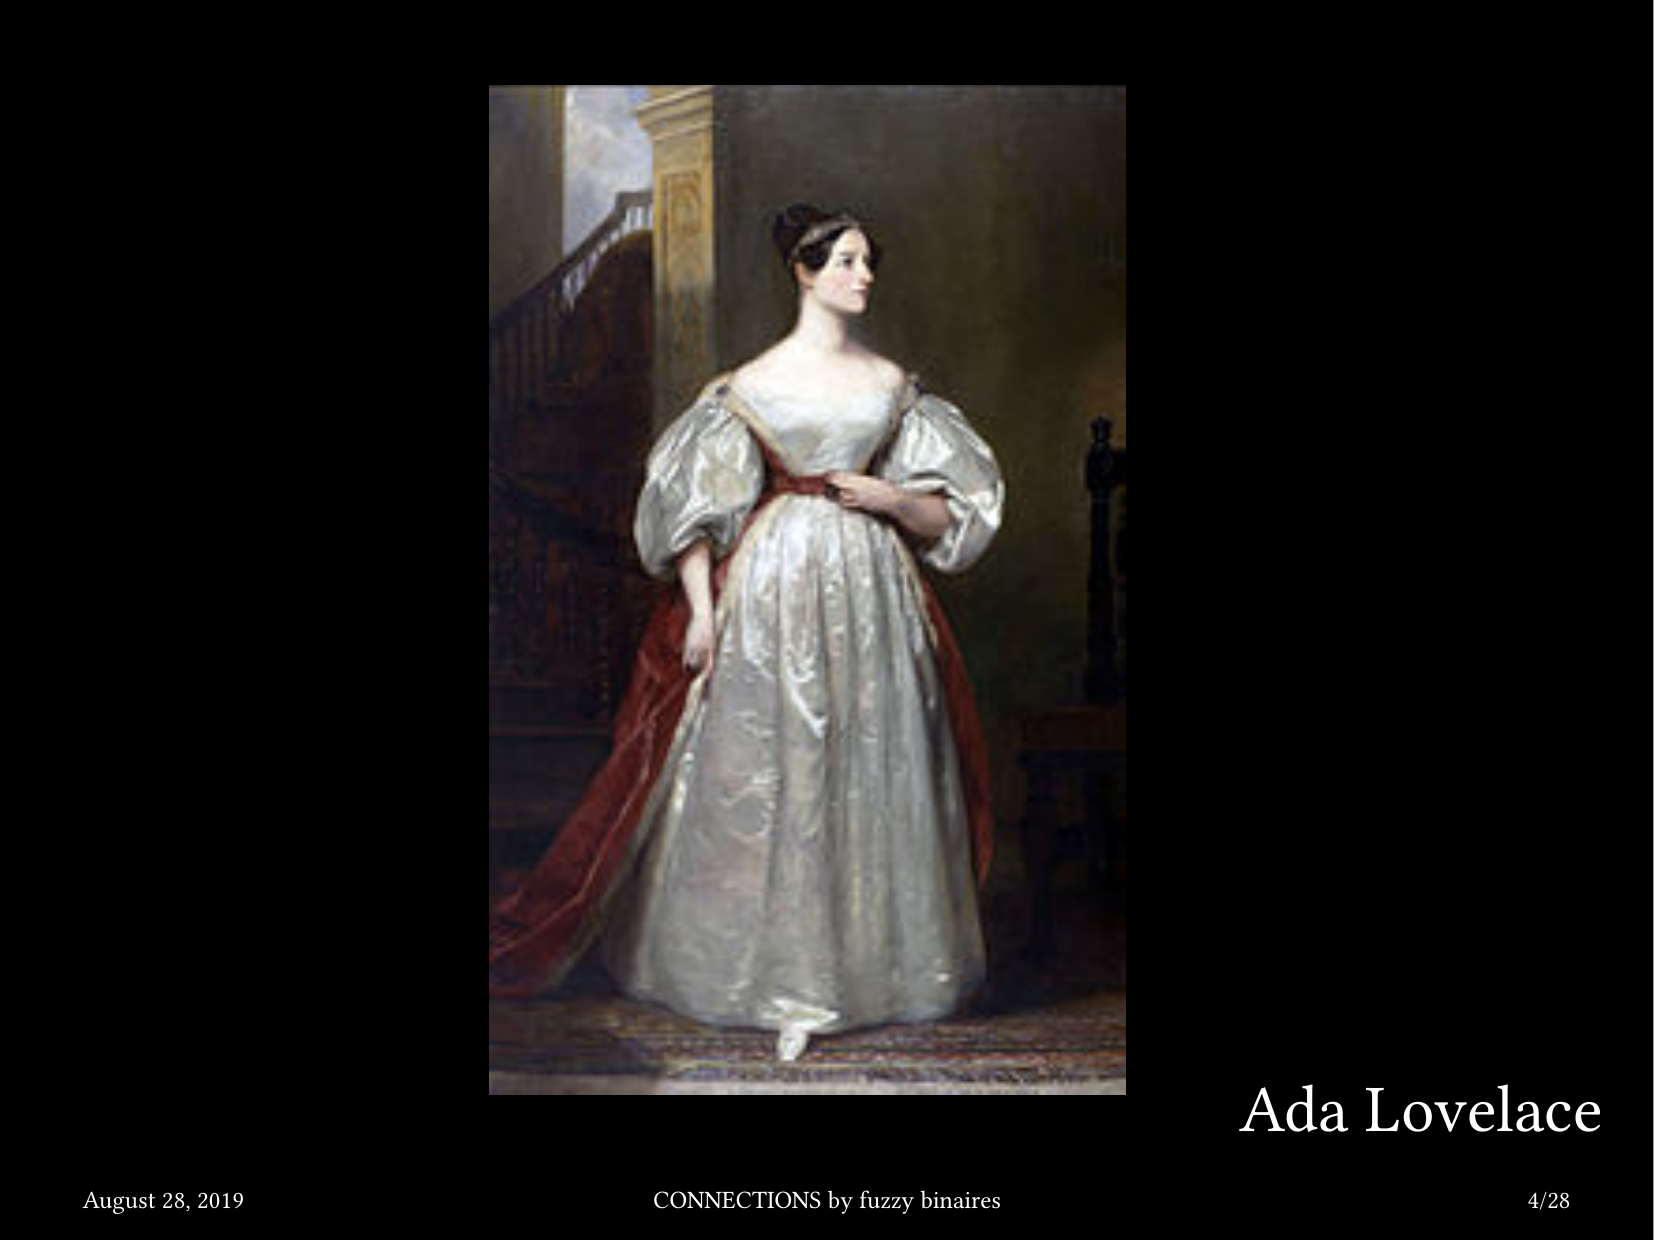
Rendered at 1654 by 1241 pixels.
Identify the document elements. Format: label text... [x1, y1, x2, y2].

text_box Ada Lovelace [1224, 1063, 1619, 1156]
picture [489, 85, 1126, 1096]
